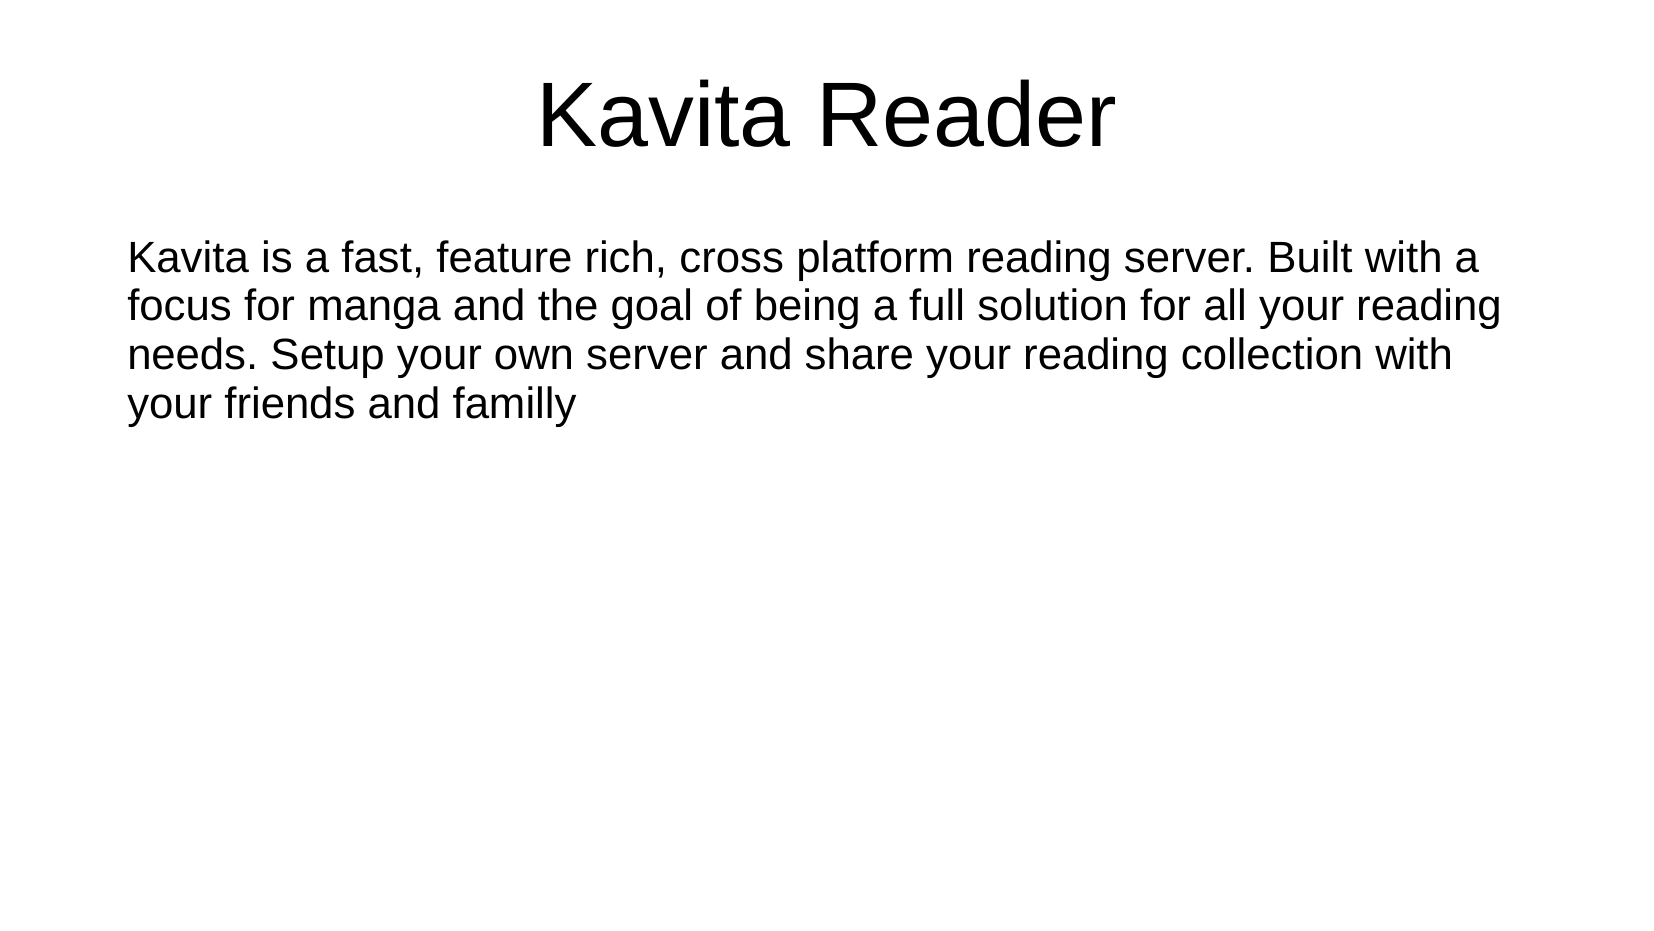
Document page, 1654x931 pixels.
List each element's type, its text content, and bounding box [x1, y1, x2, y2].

title Kavita Reader [82, 37, 1571, 193]
text_box Kavita is a fast, feature rich, cross platform reading server. Built with a focus for manga and the goal of being a full solution for all your reading needs. Setup your own server and share your reading collection with your friends and familly [112, 225, 1538, 676]
